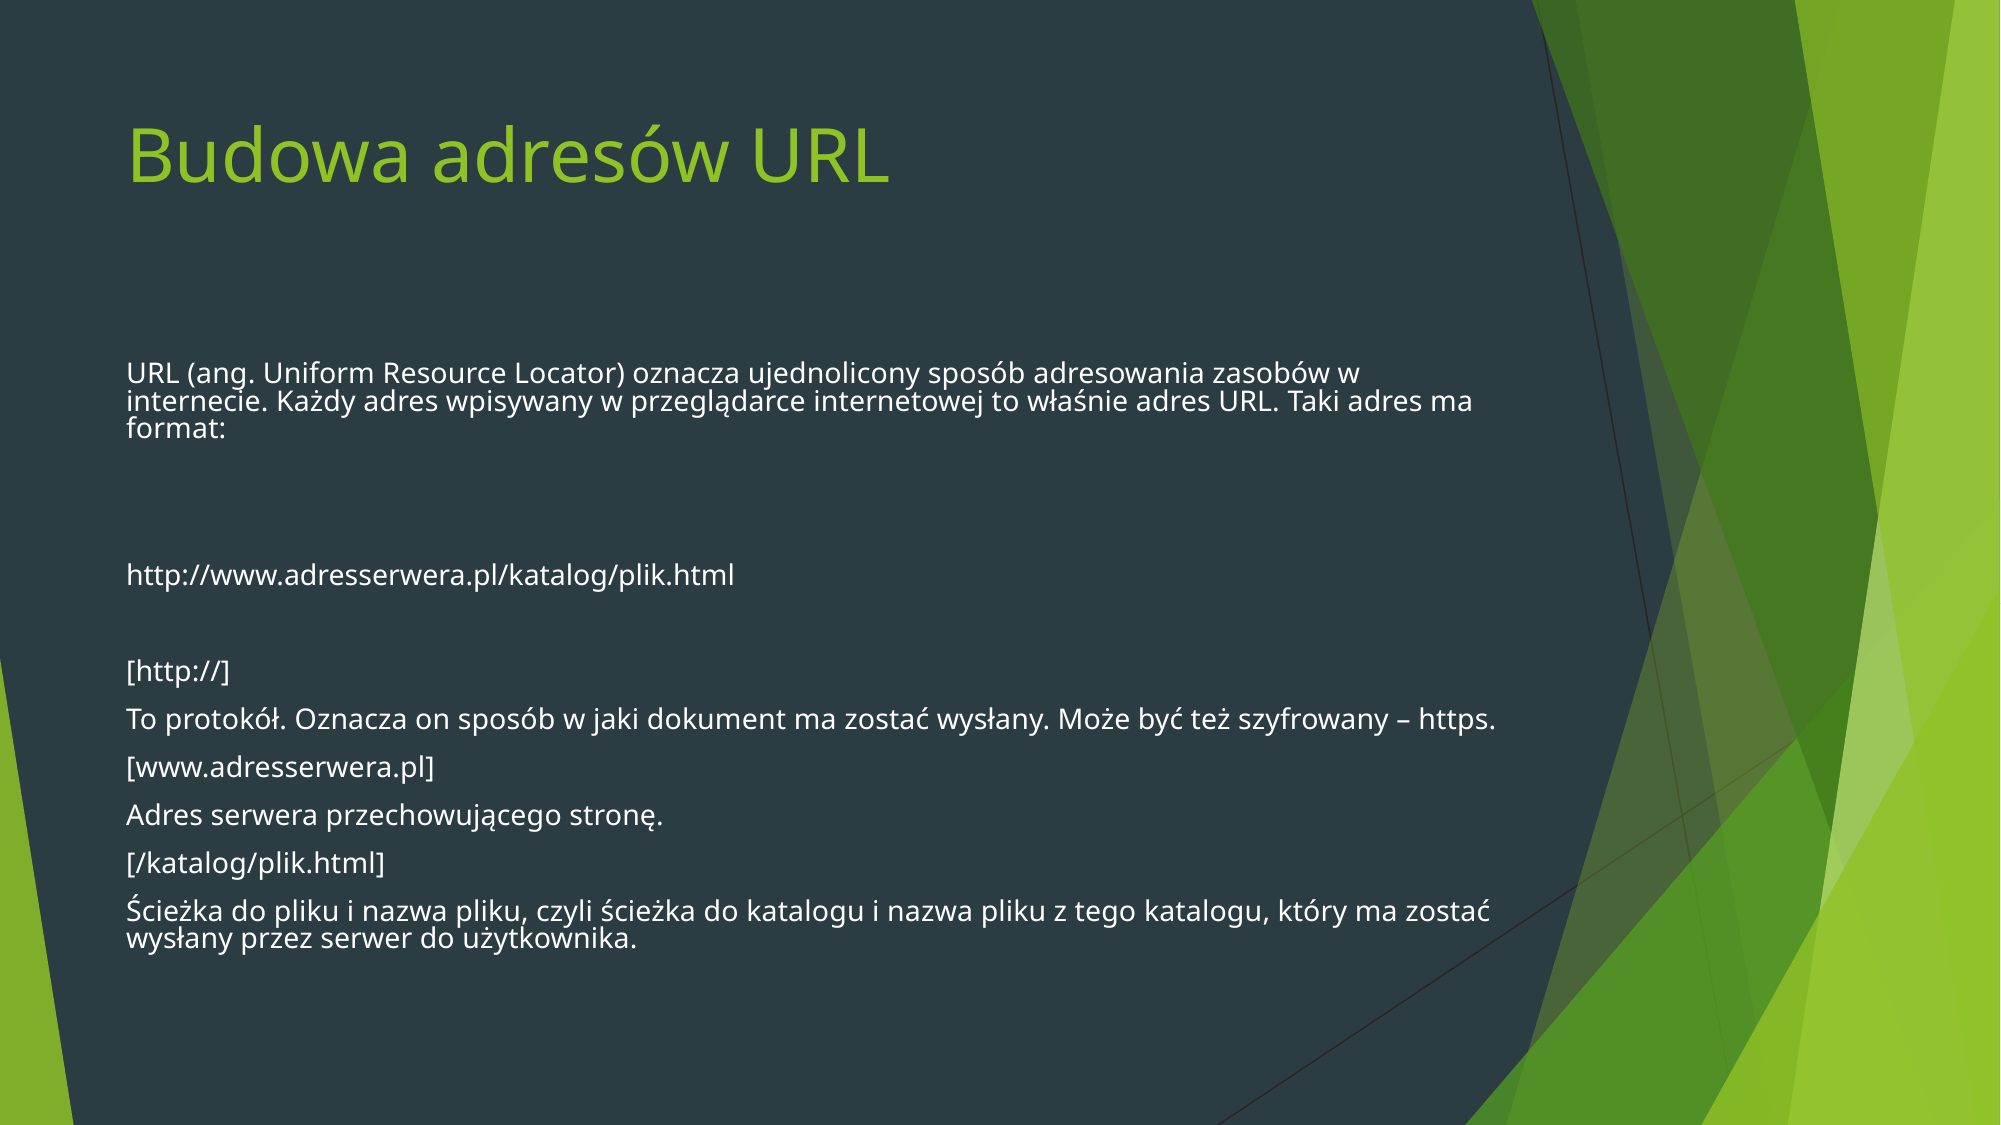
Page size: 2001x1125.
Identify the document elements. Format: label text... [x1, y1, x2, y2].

list URL (ang. Uniform Resource Locator) oznacza ujednolicony sposób adresowania zasobów w internecie. Każdy adres wpisywany w przeglądarce internetowej to właśnie adres URL. Taki adres ma format: http://www.adresserwera.pl/katalog/plik.html [http://] To protokół. Oznacza on sposób w jaki dokument ma zostać wysłany. Może być też szyfrowany – https. [www.adresserwera.pl] Adres serwera przechowującego stronę. [/katalog/plik.html] Ścieżka do pliku i nazwa pliku, czyli ścieżka do katalogu i nazwa pliku z tego katalogu, który ma zostać wysłany przez serwer do użytkownika. [111, 354, 1522, 992]
title Budowa adresów URL [111, 99, 1522, 317]
